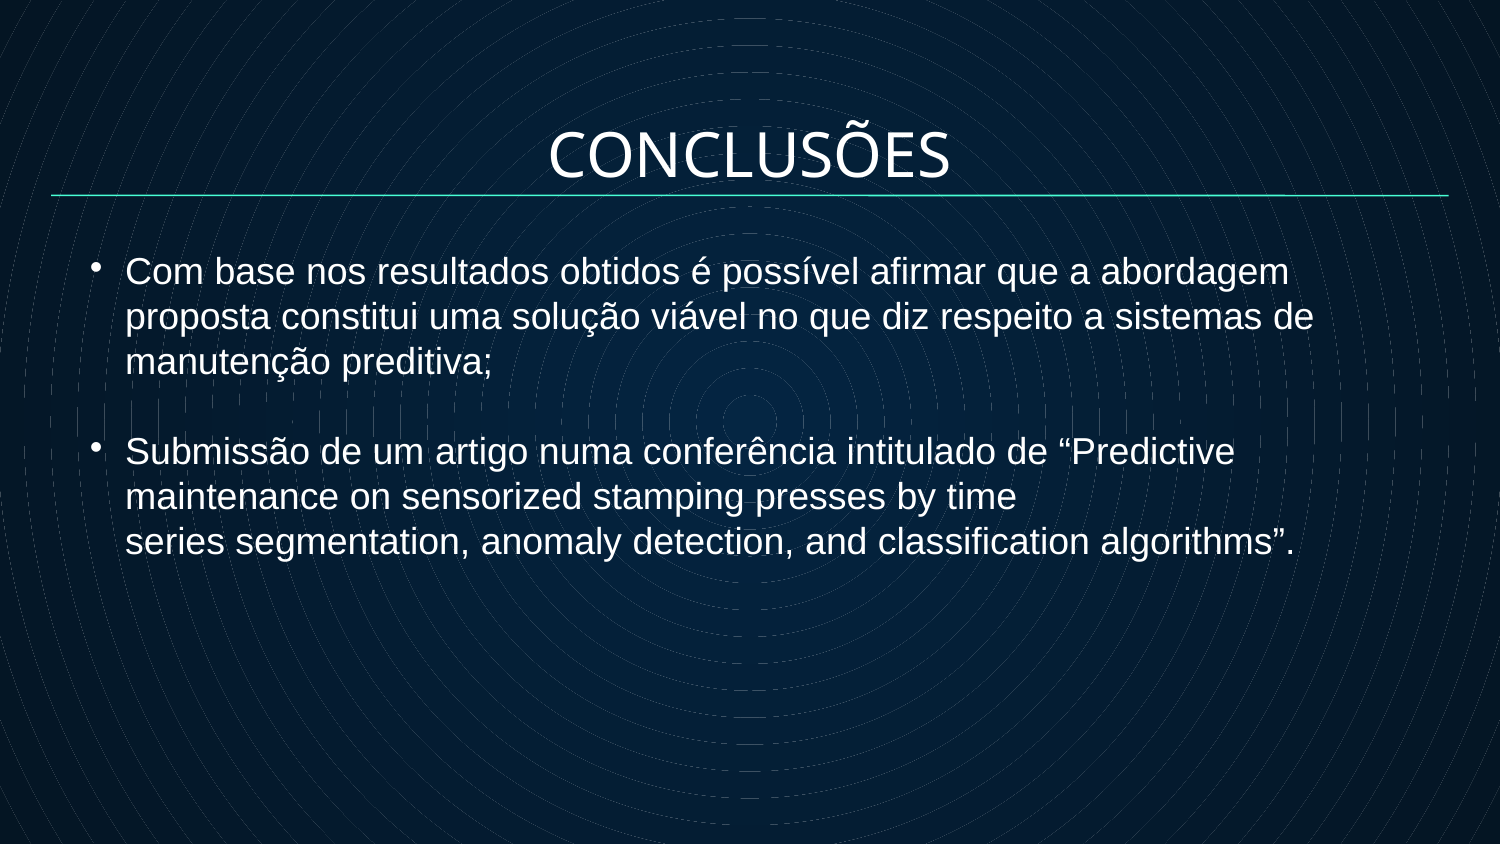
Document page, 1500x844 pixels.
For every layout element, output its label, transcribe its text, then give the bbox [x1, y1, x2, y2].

text_box CONCLUSÕES [51, 197, 1449, 205]
text_box Com base nos resultados obtidos é possível afirmar que a abordagem proposta constitui uma solução viável no que diz respeito a sistemas de manutenção preditiva; Submissão de um artigo numa conferência intitulado de “Predictive maintenance on sensorized stamping presses by time series segmentation, anomaly detection, and classification algorithms”. [74, 240, 1410, 591]
text_box CONCLUSÕES [51, 105, 1449, 194]
